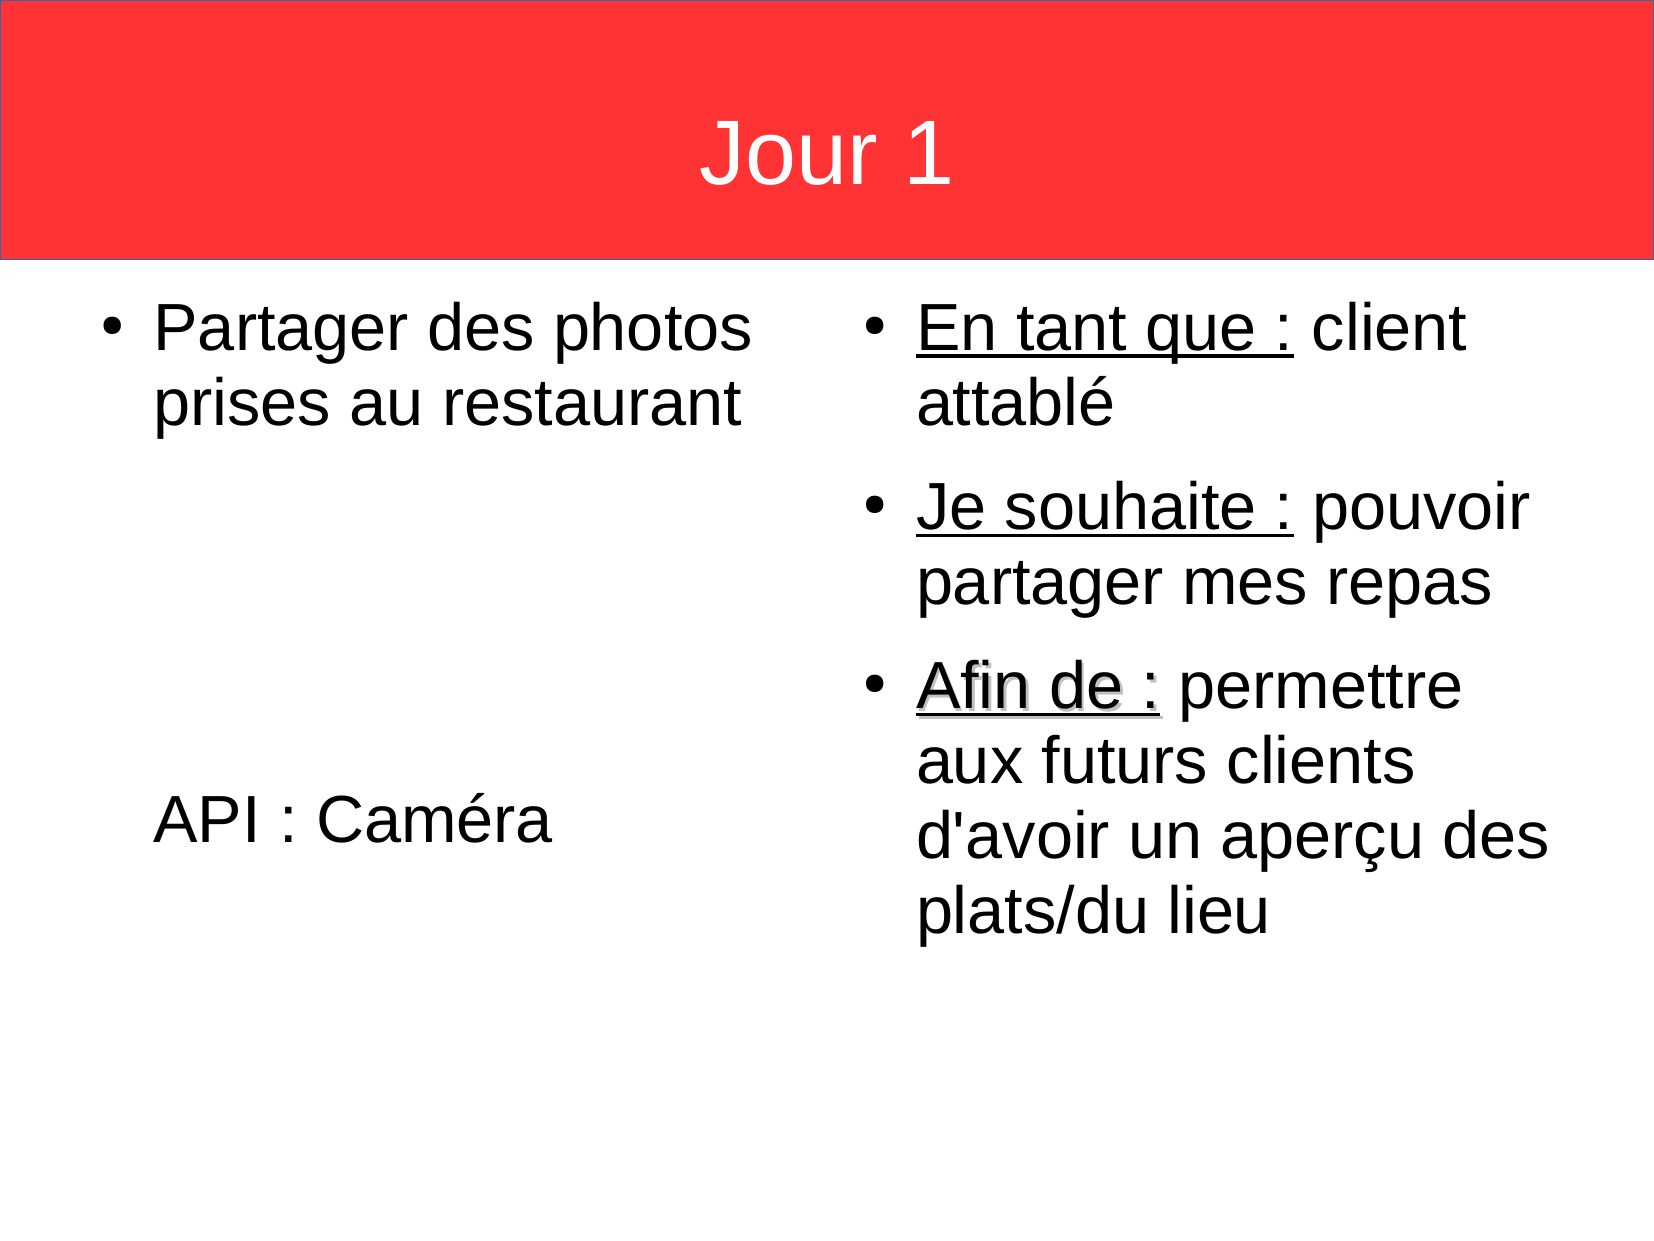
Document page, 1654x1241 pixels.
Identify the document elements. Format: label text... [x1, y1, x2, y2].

list Partager des photos prises au restaurant API : Caméra [82, 290, 809, 1010]
title Jour 1 [82, 49, 1571, 257]
list En tant que : client attablé Je souhaite : pouvoir partager mes repas Afin de : permettre aux futurs clients d'avoir un aperçu des plats/du lieu [845, 290, 1572, 1010]
text_box [0, 0, 1654, 260]
